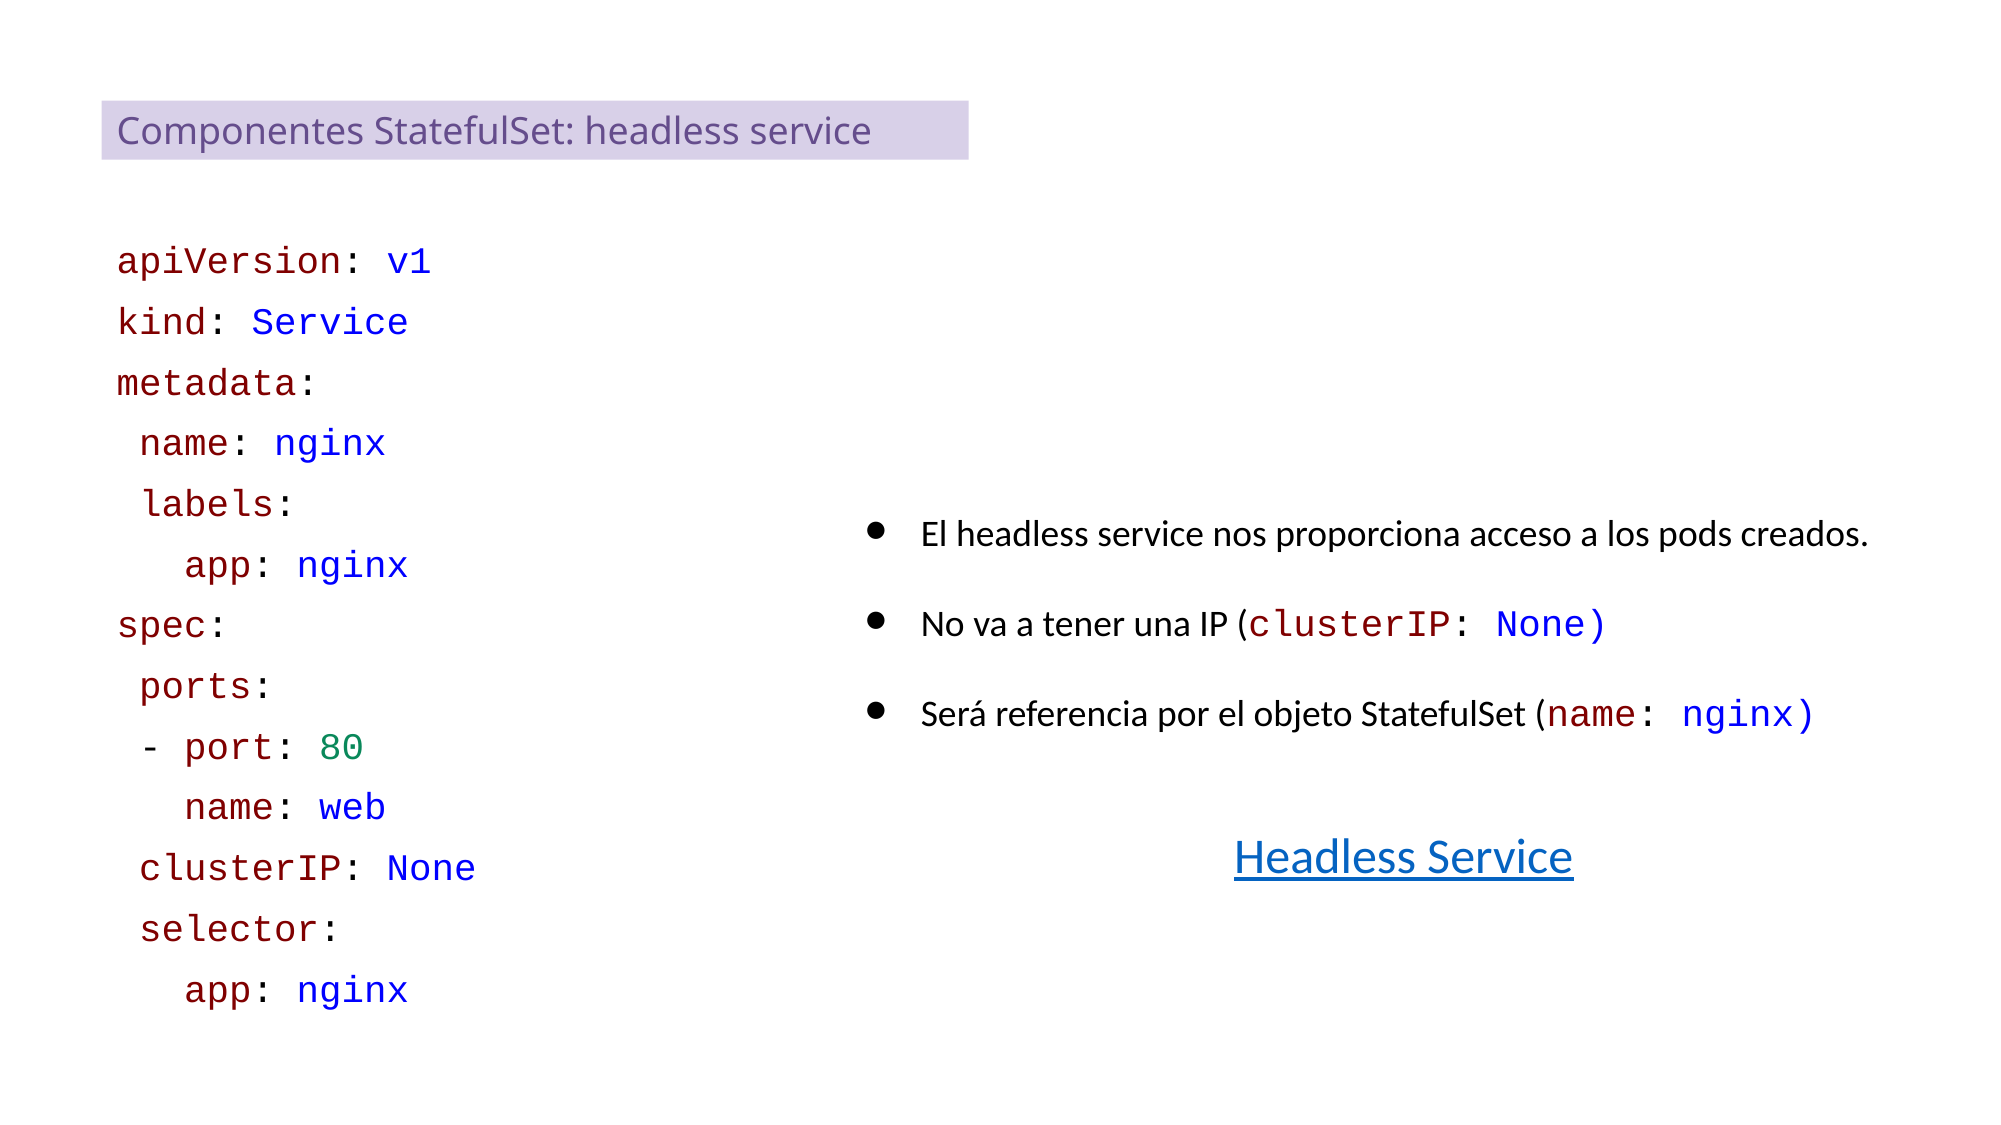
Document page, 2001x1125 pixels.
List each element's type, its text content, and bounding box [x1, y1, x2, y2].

text_box Componentes StatefulSet: headless service [101, 100, 969, 160]
text_box El headless service nos proporciona acceso a los pods creados. No va a tener una IP (clusterIP: None) Será referencia por el objeto StatefulSet (name: nginx) Headless Service [830, 456, 1977, 669]
text_box apiVersion: v1 kind: Service metadata: name: nginx labels: app: nginx spec: ports: - port: 80 name: web clusterIP: None selector: app: nginx [101, 205, 766, 1021]
